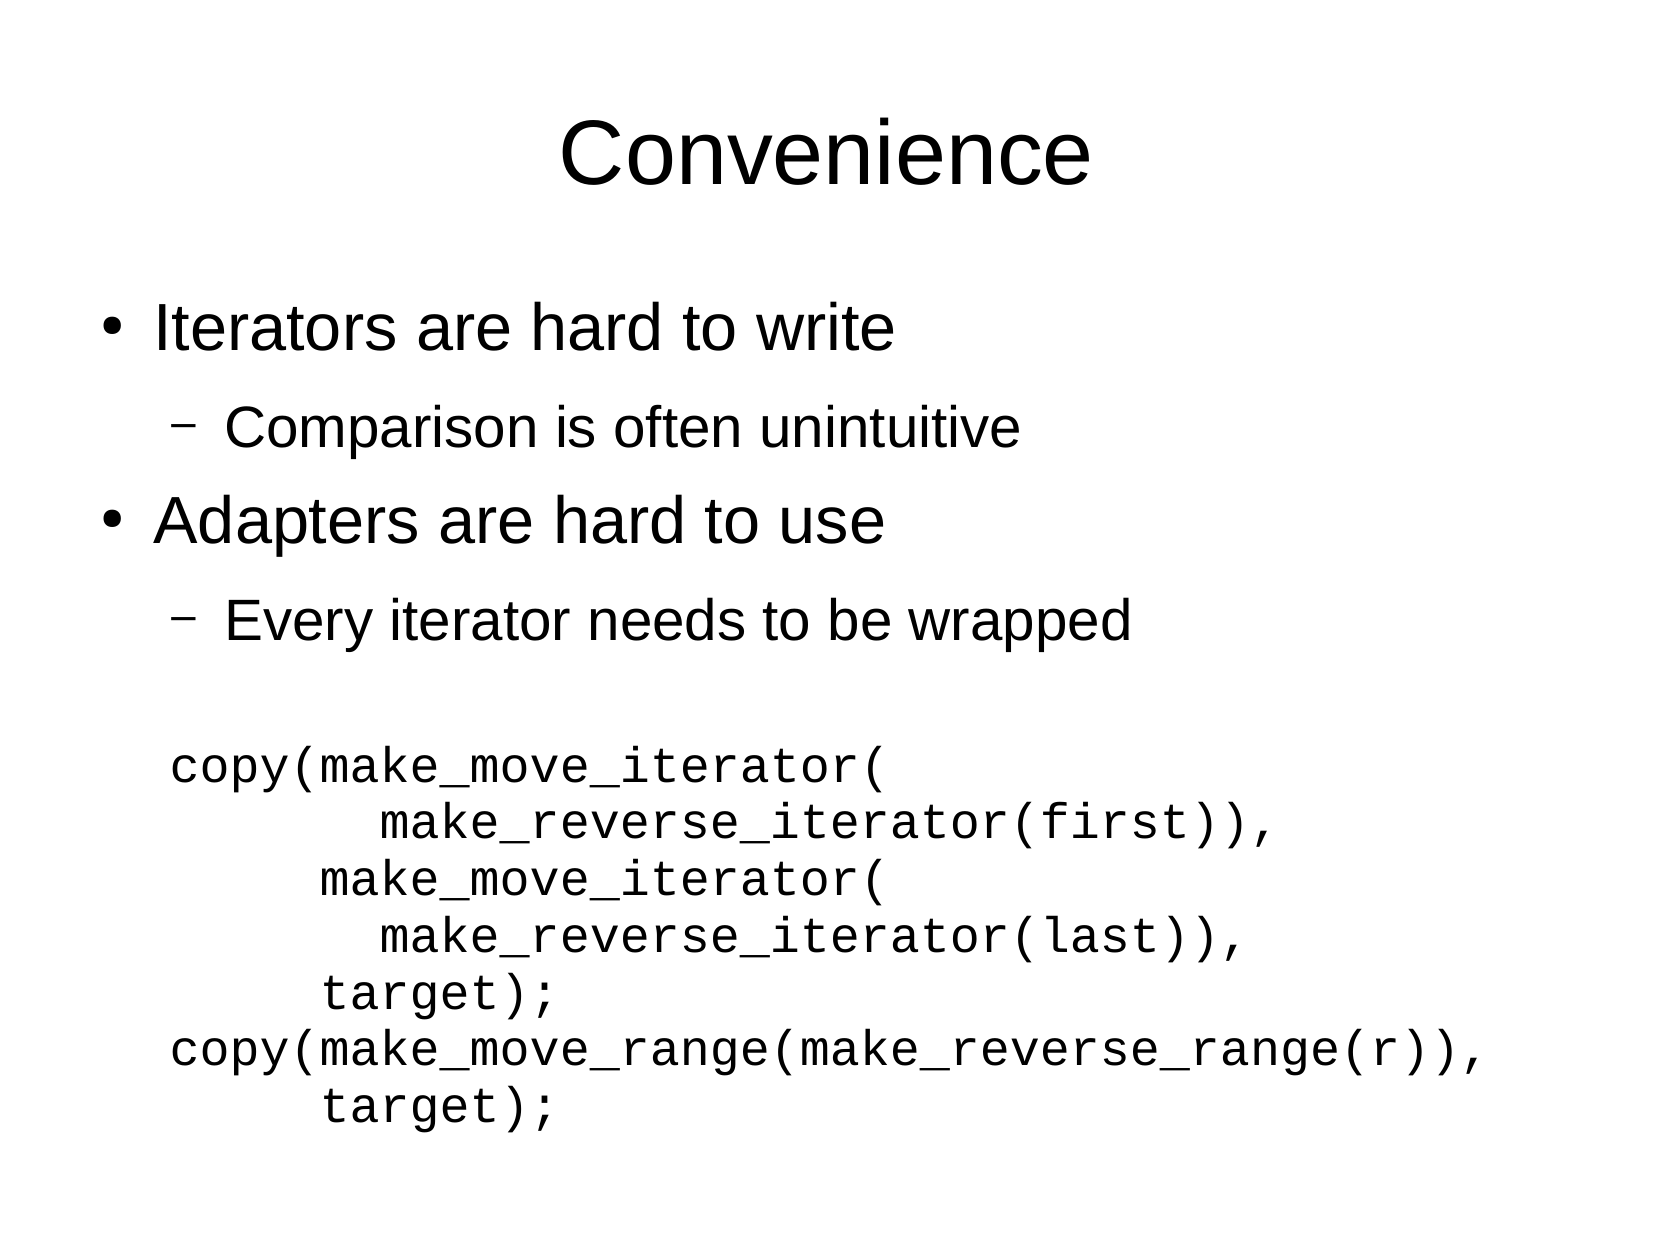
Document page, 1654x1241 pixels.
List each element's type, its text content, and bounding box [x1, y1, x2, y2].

text_box copy(make_move_iterator( make_reverse_iterator(first)), make_move_iterator( make_reverse_iterator(last)), target); copy(make_move_range(make_reverse_range(r)), target); [154, 732, 1515, 1146]
list Iterators are hard to write Comparison is often unintuitive Adapters are hard to use Every iterator needs to be wrapped [82, 290, 1571, 721]
title Convenience [82, 49, 1571, 257]
